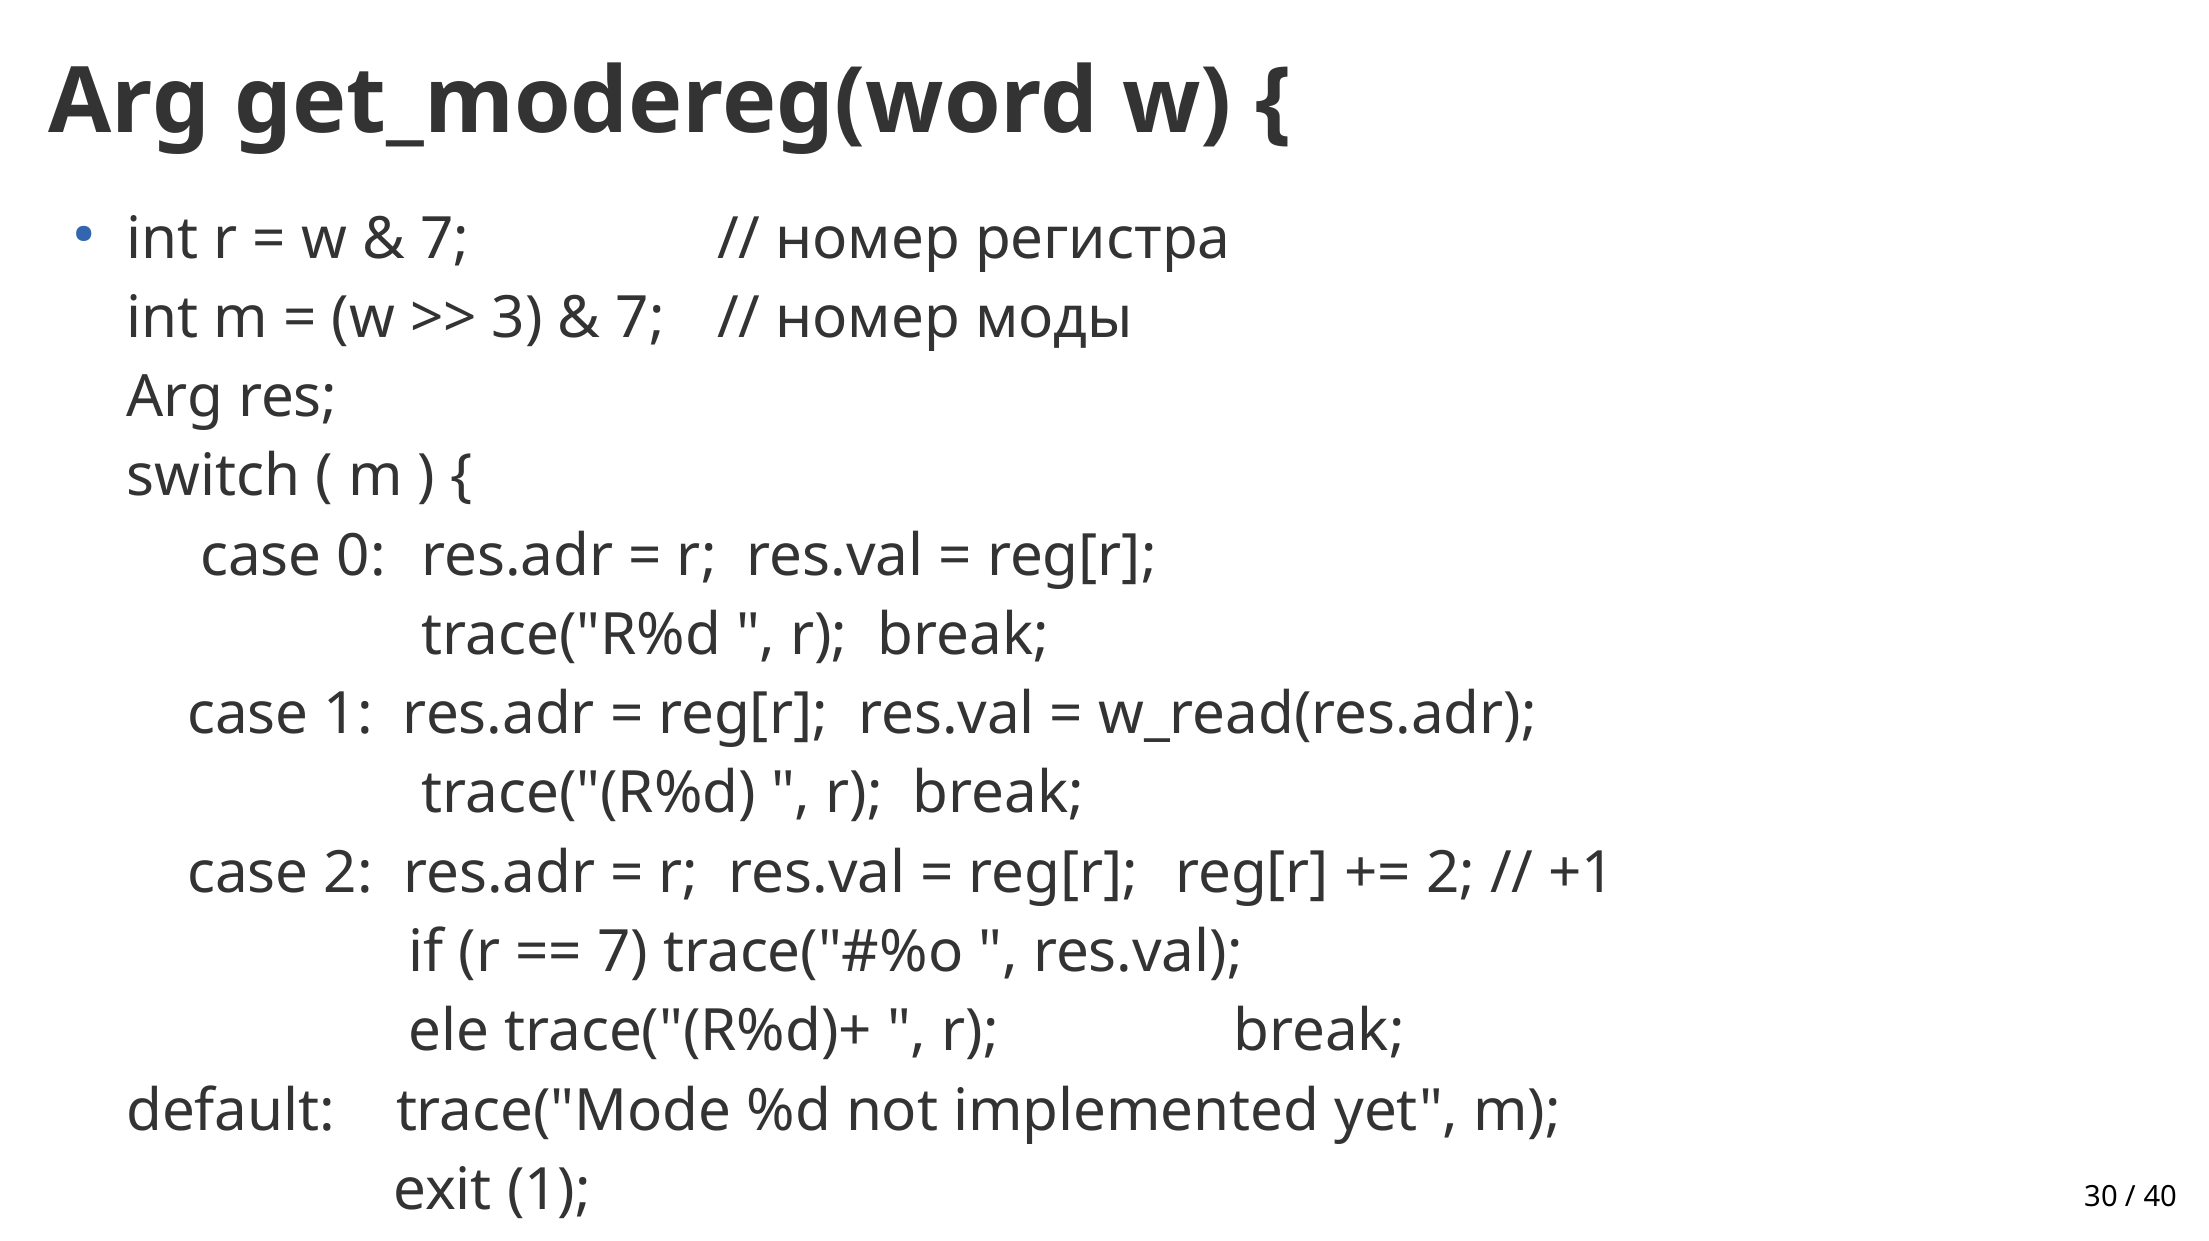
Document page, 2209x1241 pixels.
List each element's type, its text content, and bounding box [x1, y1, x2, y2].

list int r = w & 7; // номер регистра int m = (w >> 3) & 7; // номер моды Arg res; switch ( m ) { case 0: res.adr = r; res.val = reg[r]; trace("R%d ", r); break; case 1: res.adr = reg[r]; res.val = w_read(res.adr); trace("(R%d) ", r); break; case 2: res.adr = r; res.val = reg[r]; reg[r] += 2; // +1 if (r == 7) trace("#%o ", res.val); ele trace("(R%d)+ ", r); break; default: trace("Mode %d not implemented yet", m); exit (1); [55, 195, 1690, 1177]
title Arg get_modereg(word w) { [48, 34, 2174, 160]
